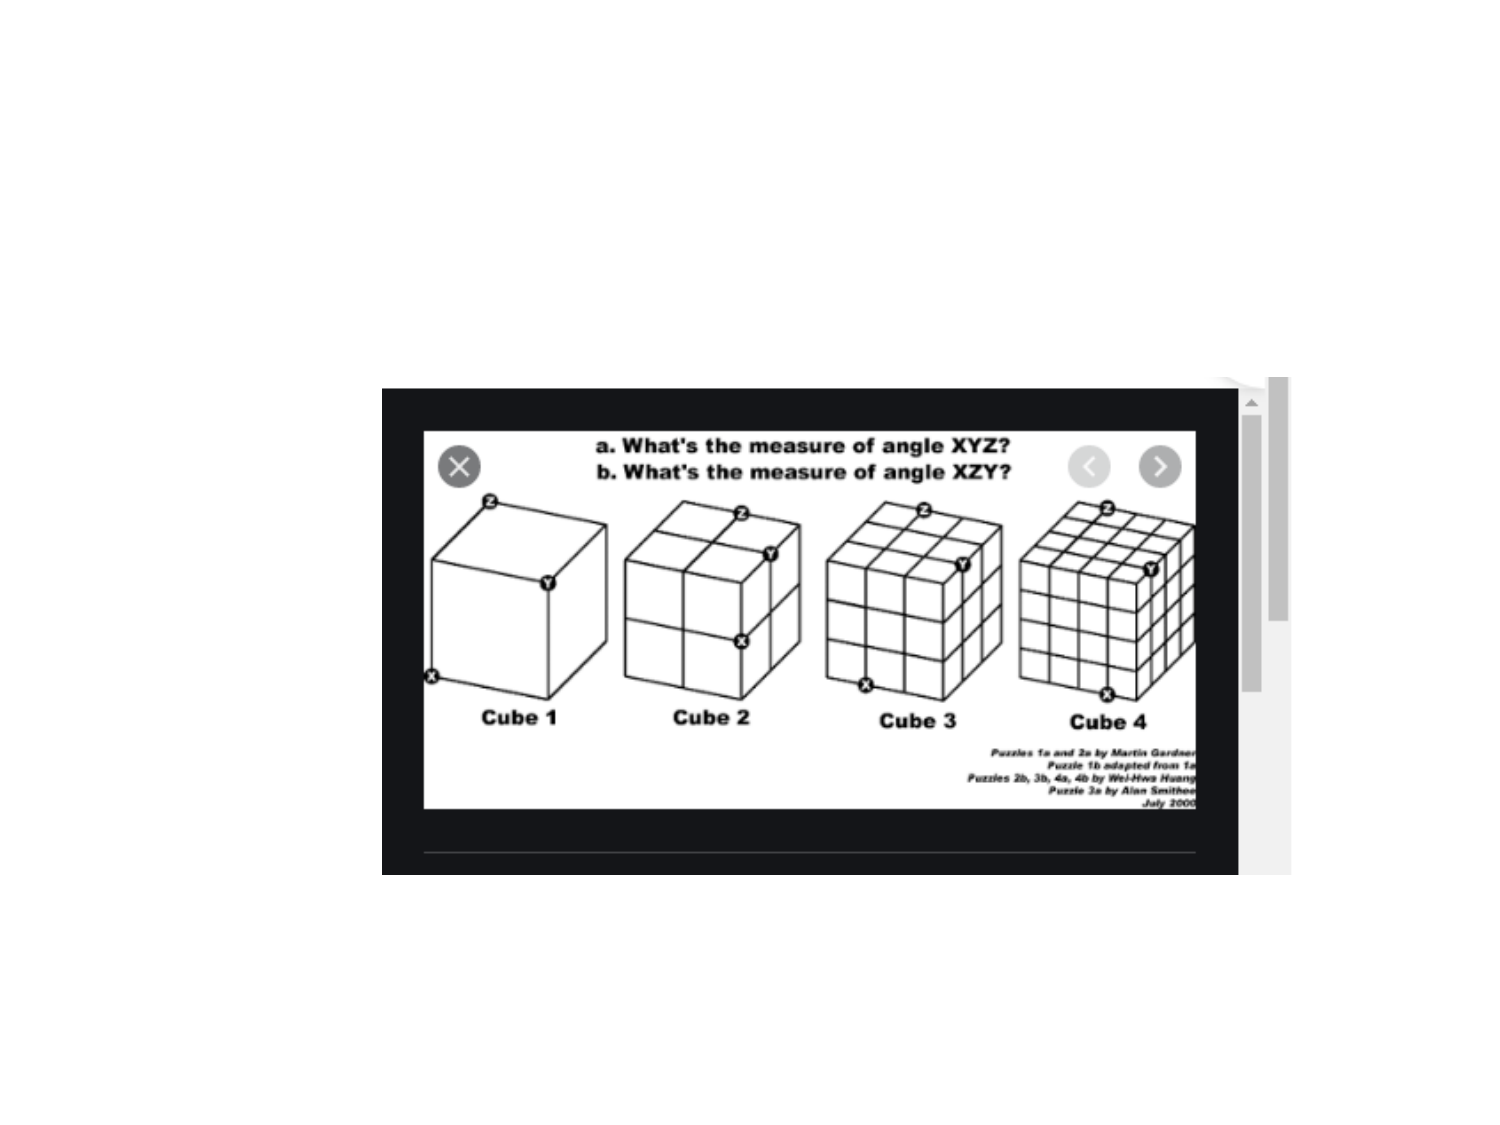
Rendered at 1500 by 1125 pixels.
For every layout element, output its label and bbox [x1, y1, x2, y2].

picture [382, 377, 1292, 875]
